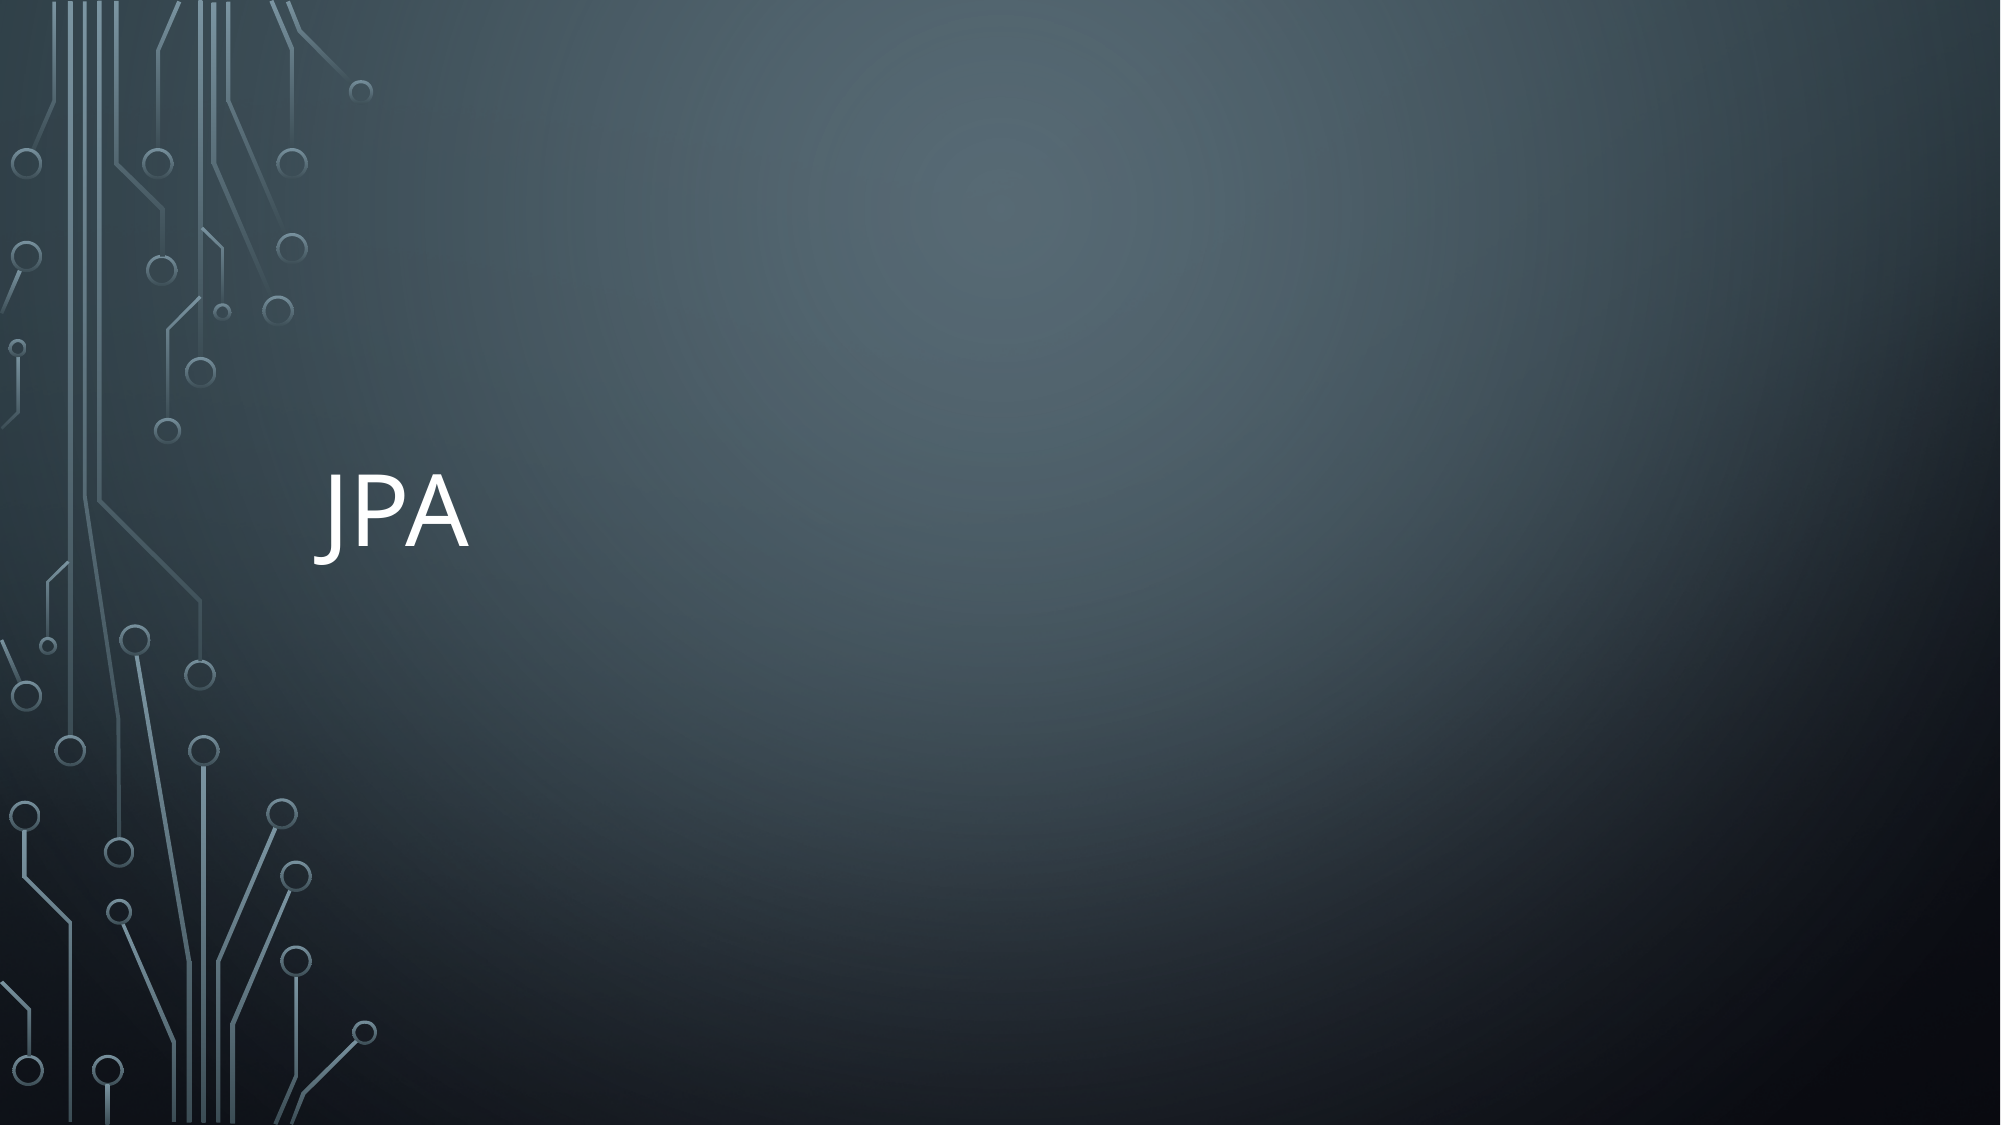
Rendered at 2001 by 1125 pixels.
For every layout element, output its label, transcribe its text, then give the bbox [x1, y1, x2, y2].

title JPA [307, 184, 1750, 576]
